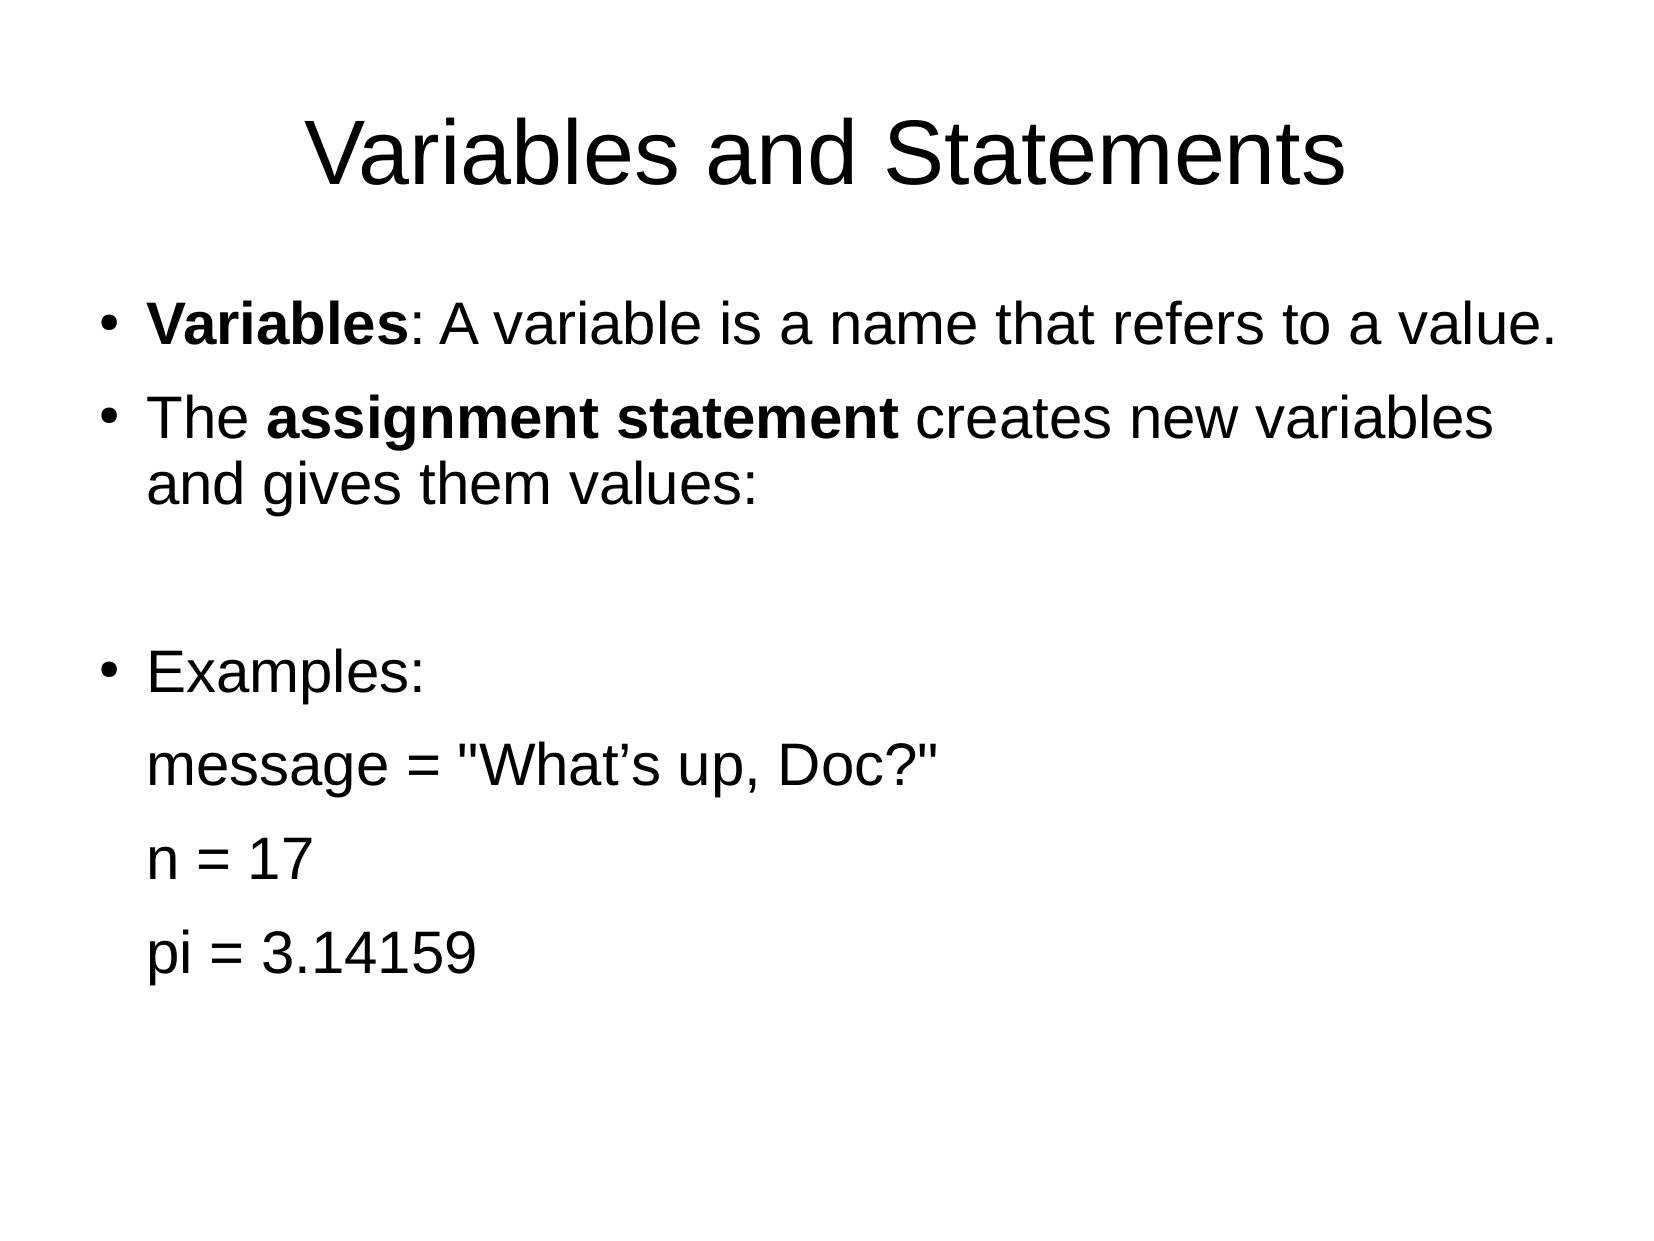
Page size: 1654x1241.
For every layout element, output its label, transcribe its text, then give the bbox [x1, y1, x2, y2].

list Variables: A variable is a name that refers to a value. The assignment statement creates new variables and gives them values: Examples: message = "What’s up, Doc?" n = 17 pi = 3.14159 [82, 290, 1571, 1010]
title Variables and Statements [82, 49, 1571, 257]
